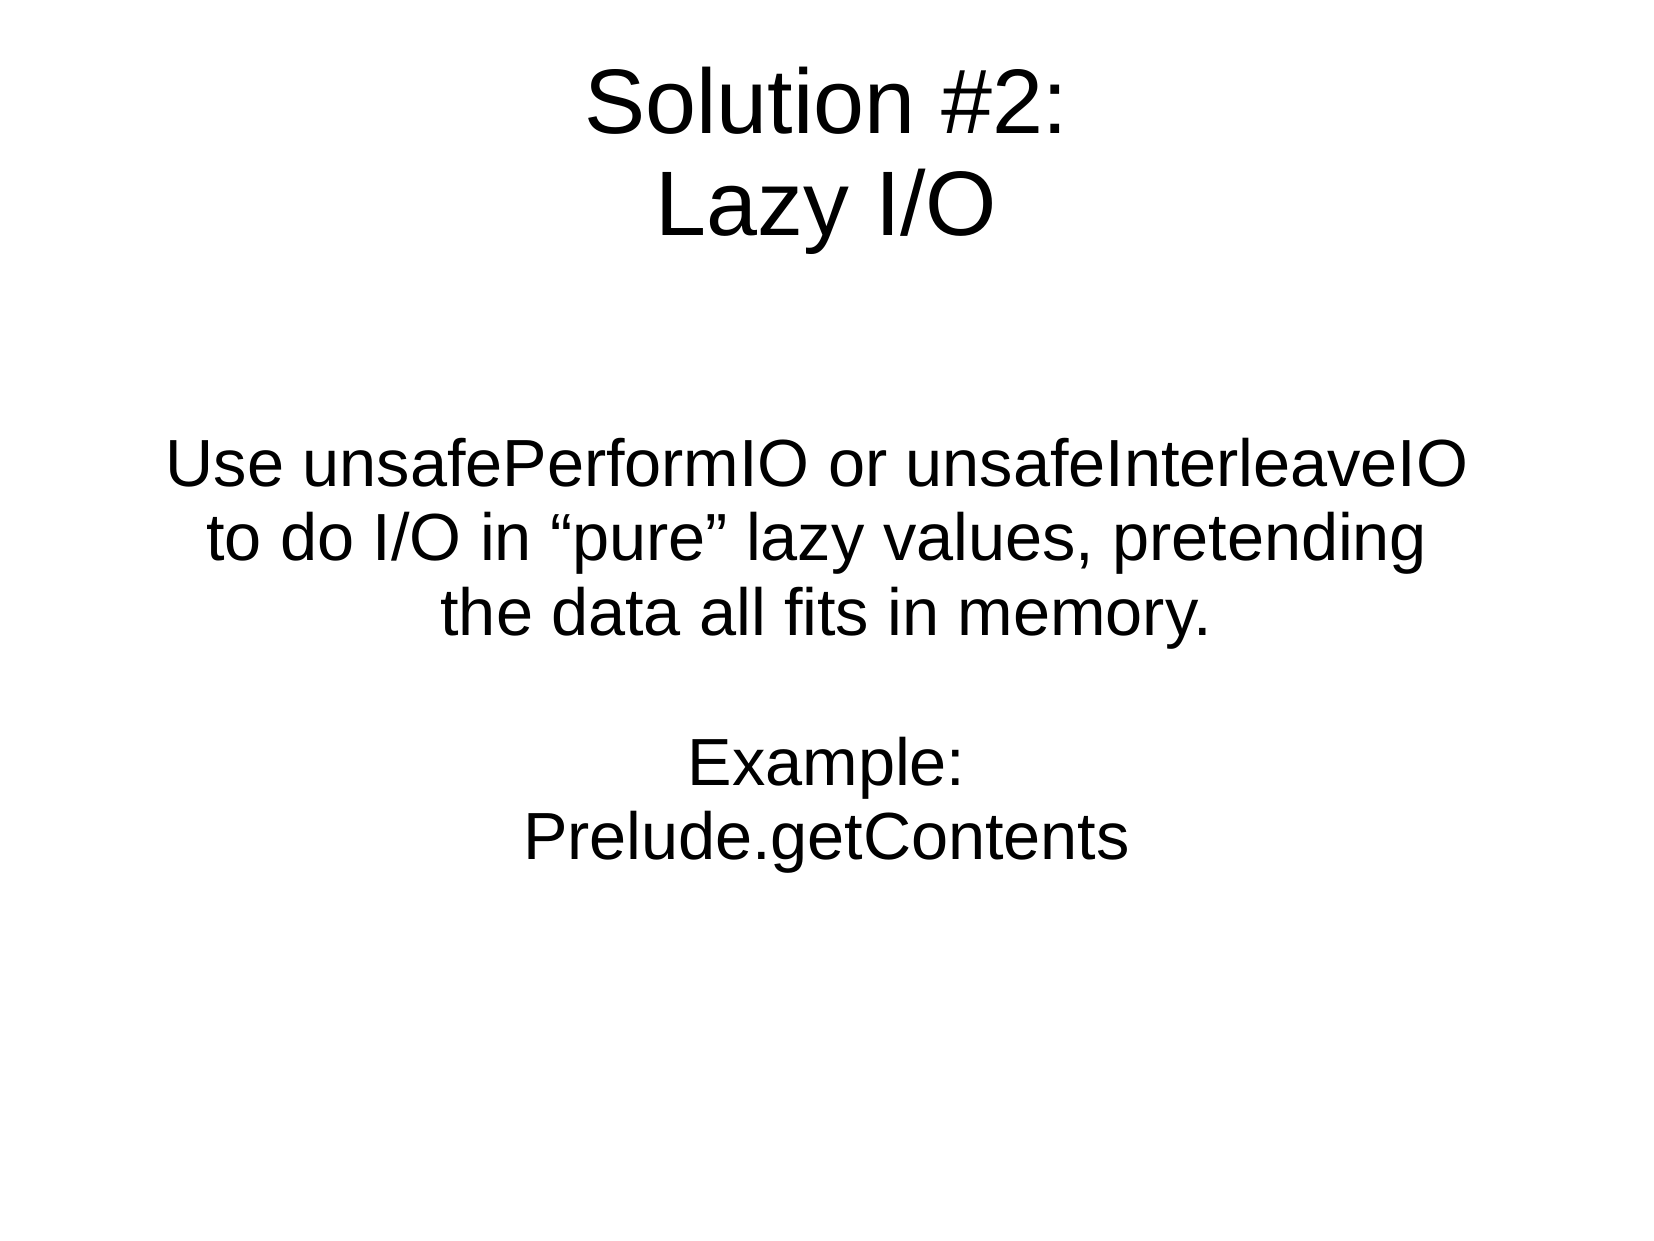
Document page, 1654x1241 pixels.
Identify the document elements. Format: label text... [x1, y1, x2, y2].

title Solution #2: Lazy I/O [82, 49, 1571, 257]
subtitle Use unsafePerformIO or unsafeInterleaveIO to do I/O in “pure” lazy values, pretending the data all fits in memory. Example: Prelude.getContents [82, 290, 1571, 1010]
